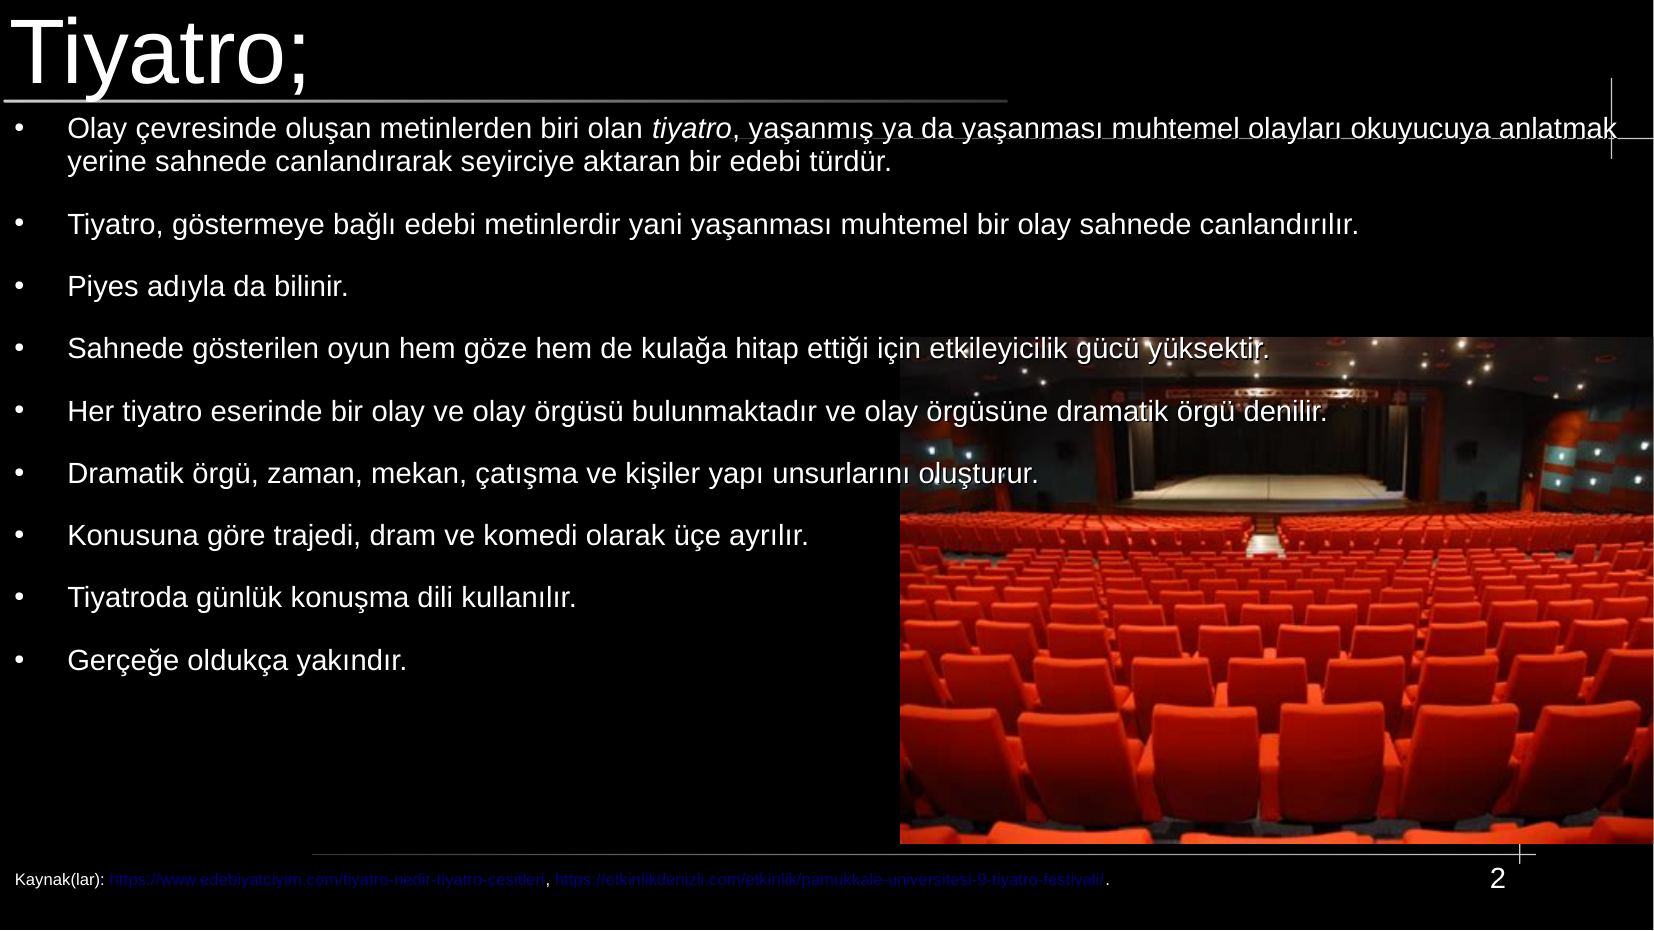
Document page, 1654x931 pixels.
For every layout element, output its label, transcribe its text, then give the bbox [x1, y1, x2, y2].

list Olay çevresinde oluşan metinlerden biri olan tiyatro, yaşanmış ya da yaşanması muhtemel olayları okuyucuya anlatmak yerine sahnede canlandırarak seyirciye aktaran bir edebi türdür. Tiyatro, göstermeye bağlı edebi metinlerdir yani yaşanması muhtemel bir olay sahnede canlandırılır. Piyes adıyla da bilinir. Sahnede gösterilen oyun hem göze hem de kulağa hitap ettiği için etkileyicilik gücü yüksektir. Her tiyatro eserinde bir olay ve olay örgüsü bulunmaktadır ve olay örgüsüne dramatik örgü denilir. Dramatik örgü, zaman, mekan, çatışma ve kişiler yapı unsurlarını oluşturur. Konusuna göre trajedi, dram ve komedi olarak üçe ayrılır. Tiyatroda günlük konuşma dili kullanılır. Gerçeğe oldukça yakındır. [0, 112, 1651, 863]
title Tiyatro; [10, 0, 1576, 103]
text_box Kaynak(lar): https://www.edebiyatciyim.com/tiyatro-nedir-tiyatro-cesitleri, https://etkinlikdenizli.com/etkinlik/pamukkale-universitesi-9-tiyatro-festivali/. [0, 862, 1654, 931]
